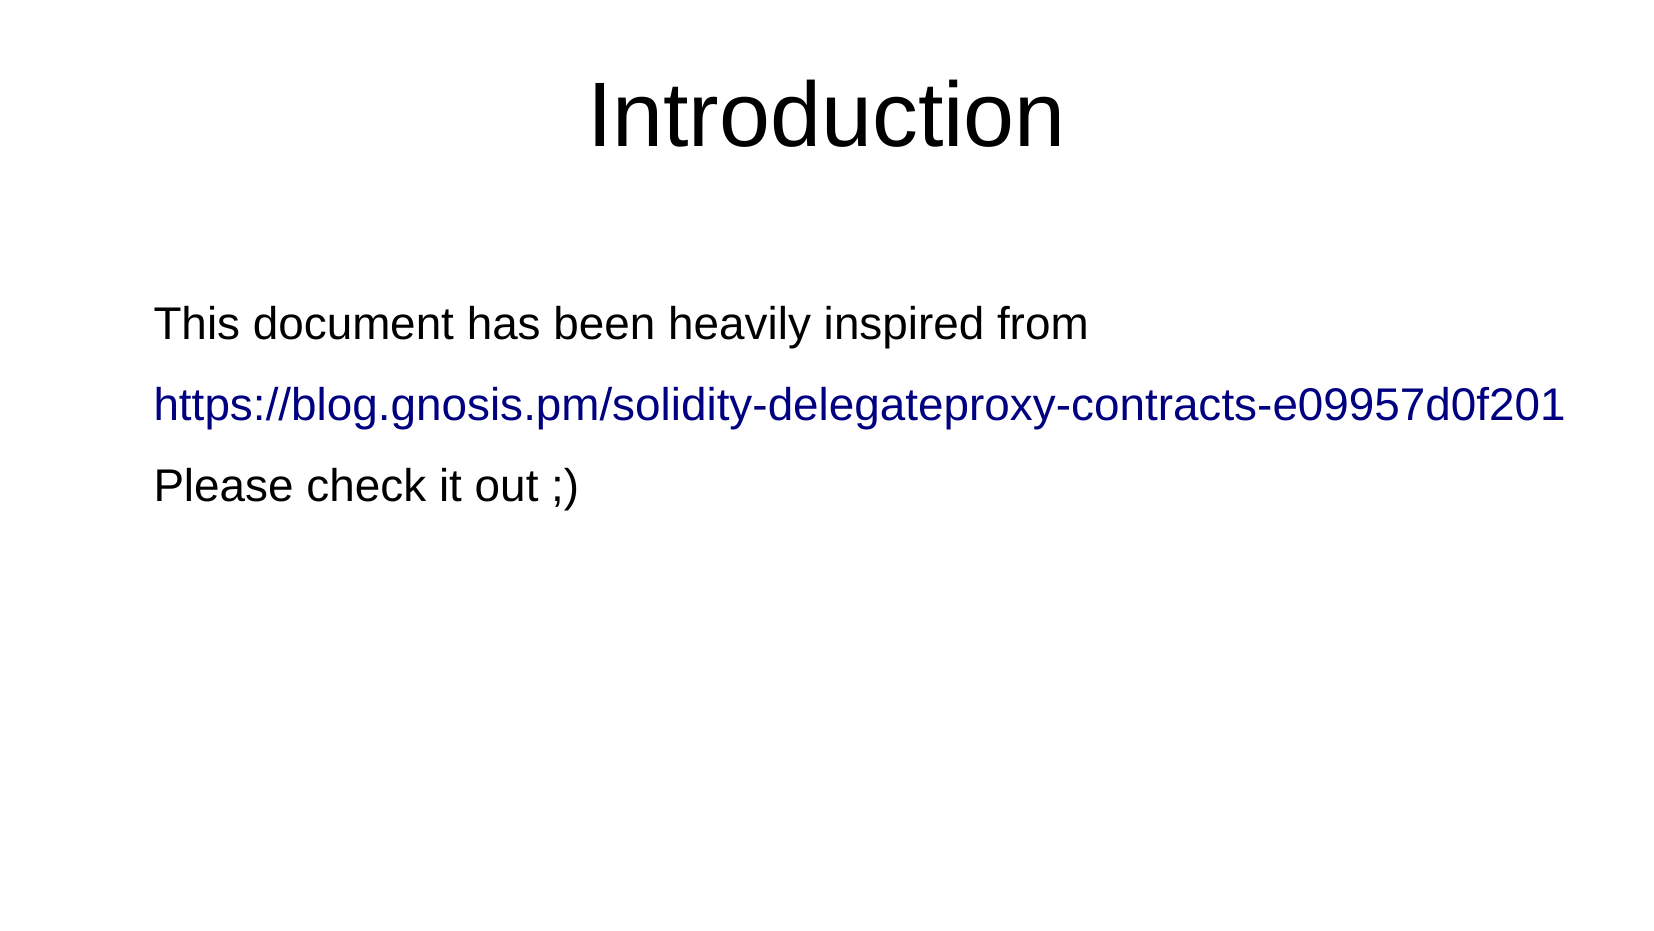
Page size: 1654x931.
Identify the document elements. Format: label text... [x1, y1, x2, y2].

list This document has been heavily inspired from https://blog.gnosis.pm/solidity-delegateproxy-contracts-e09957d0f201 Please check it out ;) [82, 217, 1571, 758]
title Introduction [82, 37, 1571, 193]
